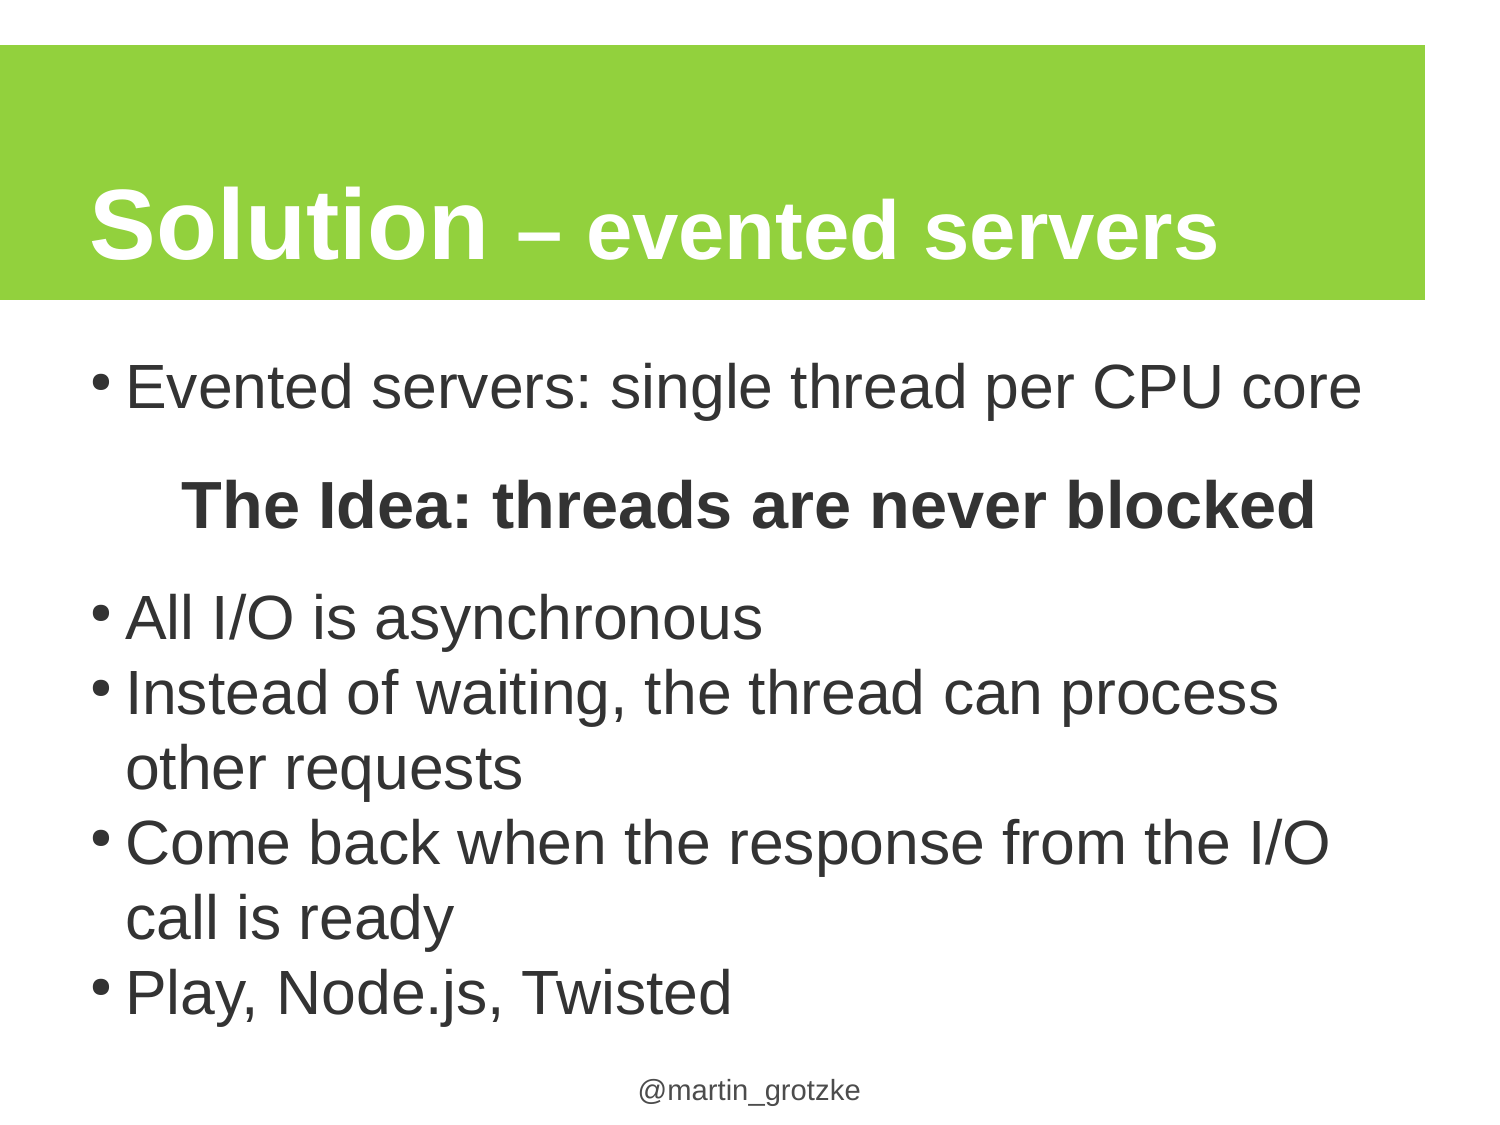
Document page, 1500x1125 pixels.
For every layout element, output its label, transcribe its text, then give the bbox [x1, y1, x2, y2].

text_box Solution – evented servers [74, 45, 1440, 295]
text_box Evented servers: single thread per CPU core The Idea: threads are never blocked All I/O is asynchronous Instead of waiting, the thread can process other requests Come back when the response from the I/O call is ready Play, Node.js, Twisted [75, 331, 1425, 1090]
